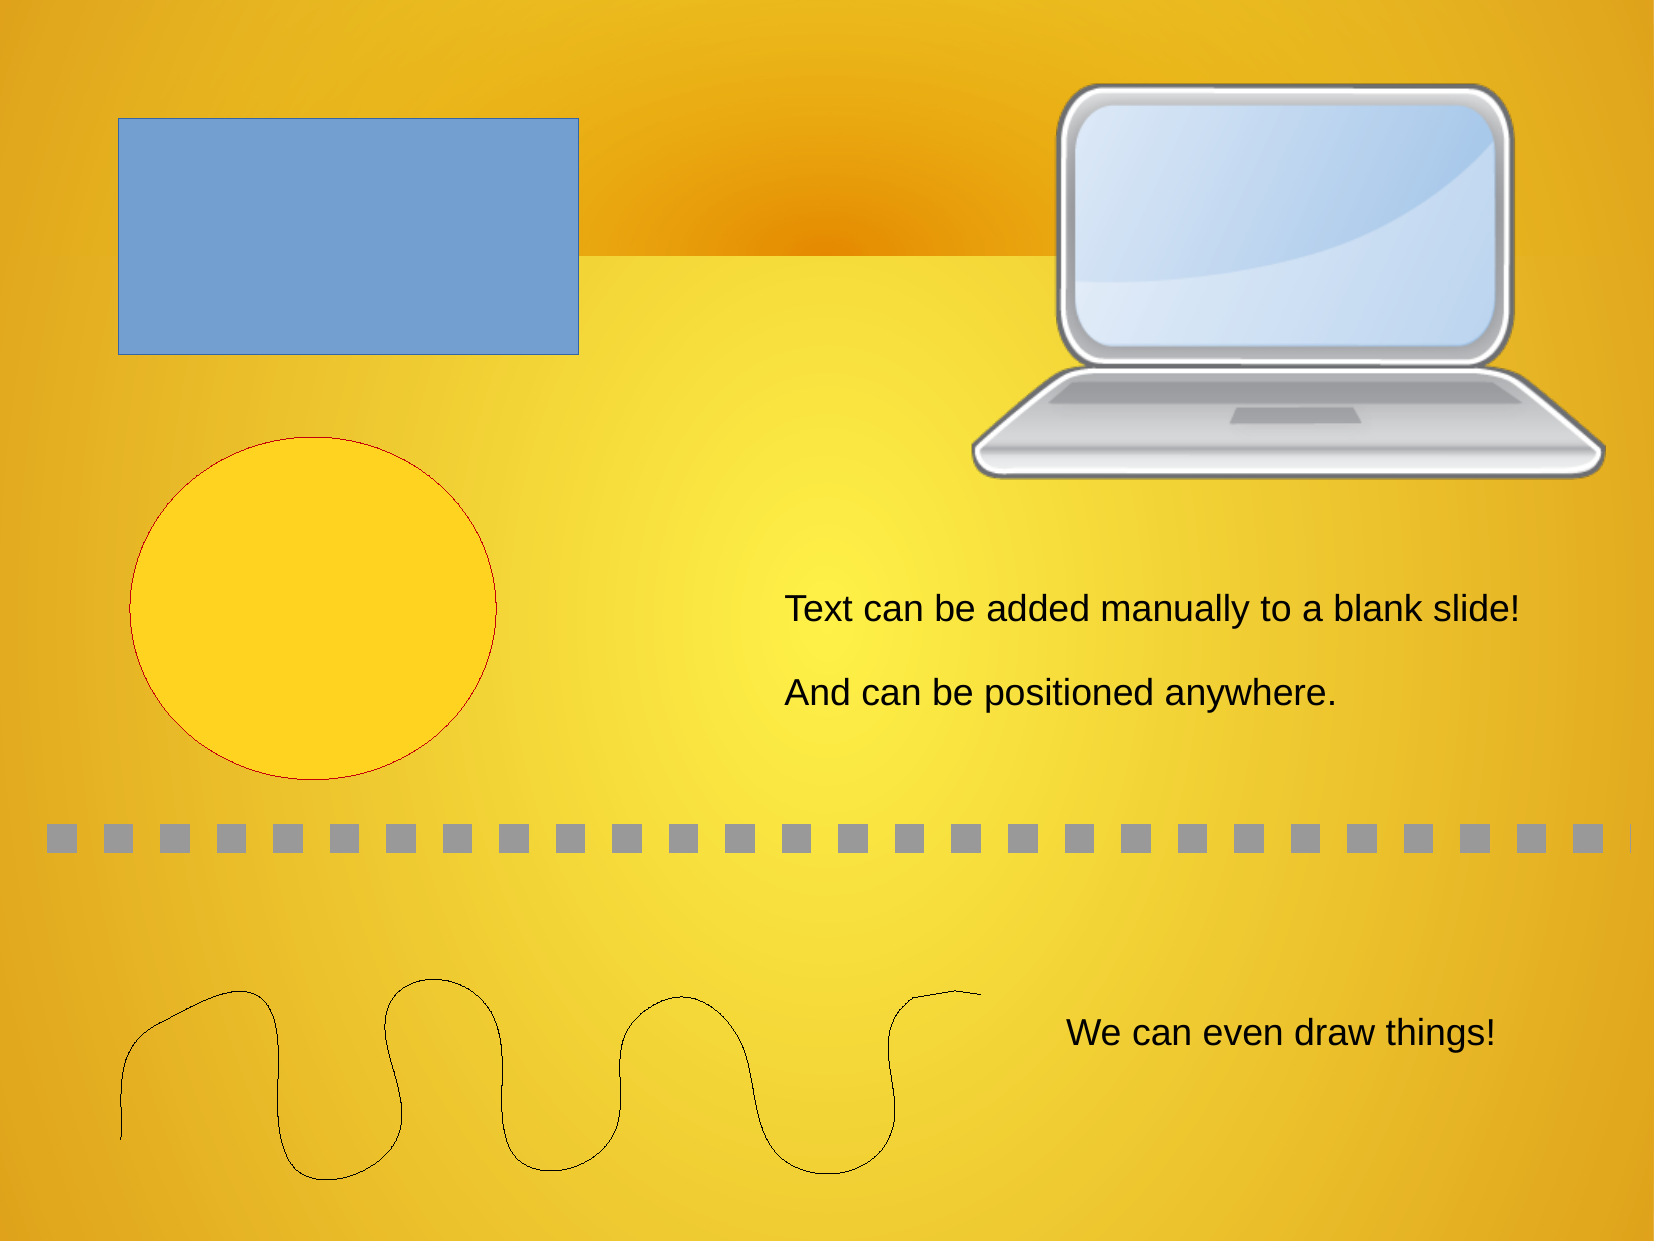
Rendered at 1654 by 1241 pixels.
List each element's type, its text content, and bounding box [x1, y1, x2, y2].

text_box [118, 118, 579, 355]
picture [944, 56, 1634, 508]
text_box Text can be added manually to a blank slide! And can be positioned anywhere. [769, 579, 1536, 721]
text_box We can even draw things! [1051, 1003, 1511, 1061]
text_box [129, 437, 497, 780]
